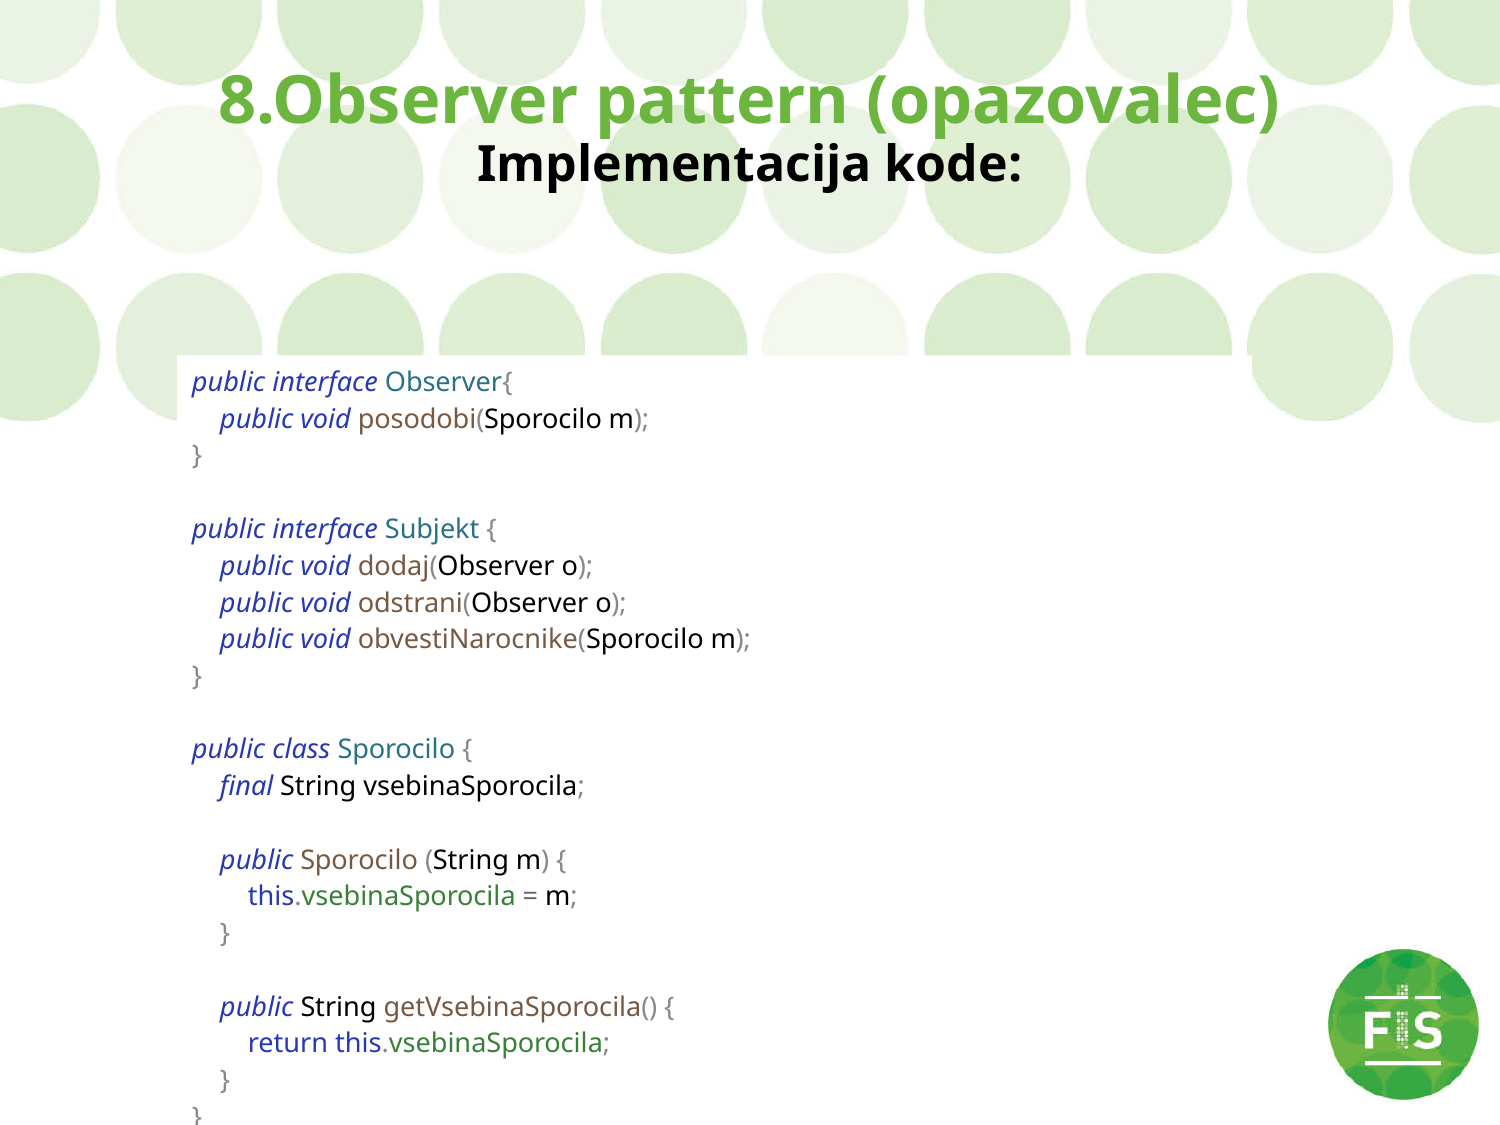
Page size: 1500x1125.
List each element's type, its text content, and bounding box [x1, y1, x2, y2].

picture [0, 0, 1500, 1125]
title 8.Observer pattern (opazovalec) Implementacija kode: [75, 59, 1425, 233]
text_box public interface Observer{ public void posodobi(Sporocilo m); } public interface Subjekt { public void dodaj(Observer o); public void odstrani(Observer o); public void obvestiNarocnike(Sporocilo m); } public class Sporocilo { final String vsebinaSporocila; public Sporocilo (String m) { this.vsebinaSporocila = m; } public String getVsebinaSporocila() { return this.vsebinaSporocila; } } [177, 355, 1252, 1028]
